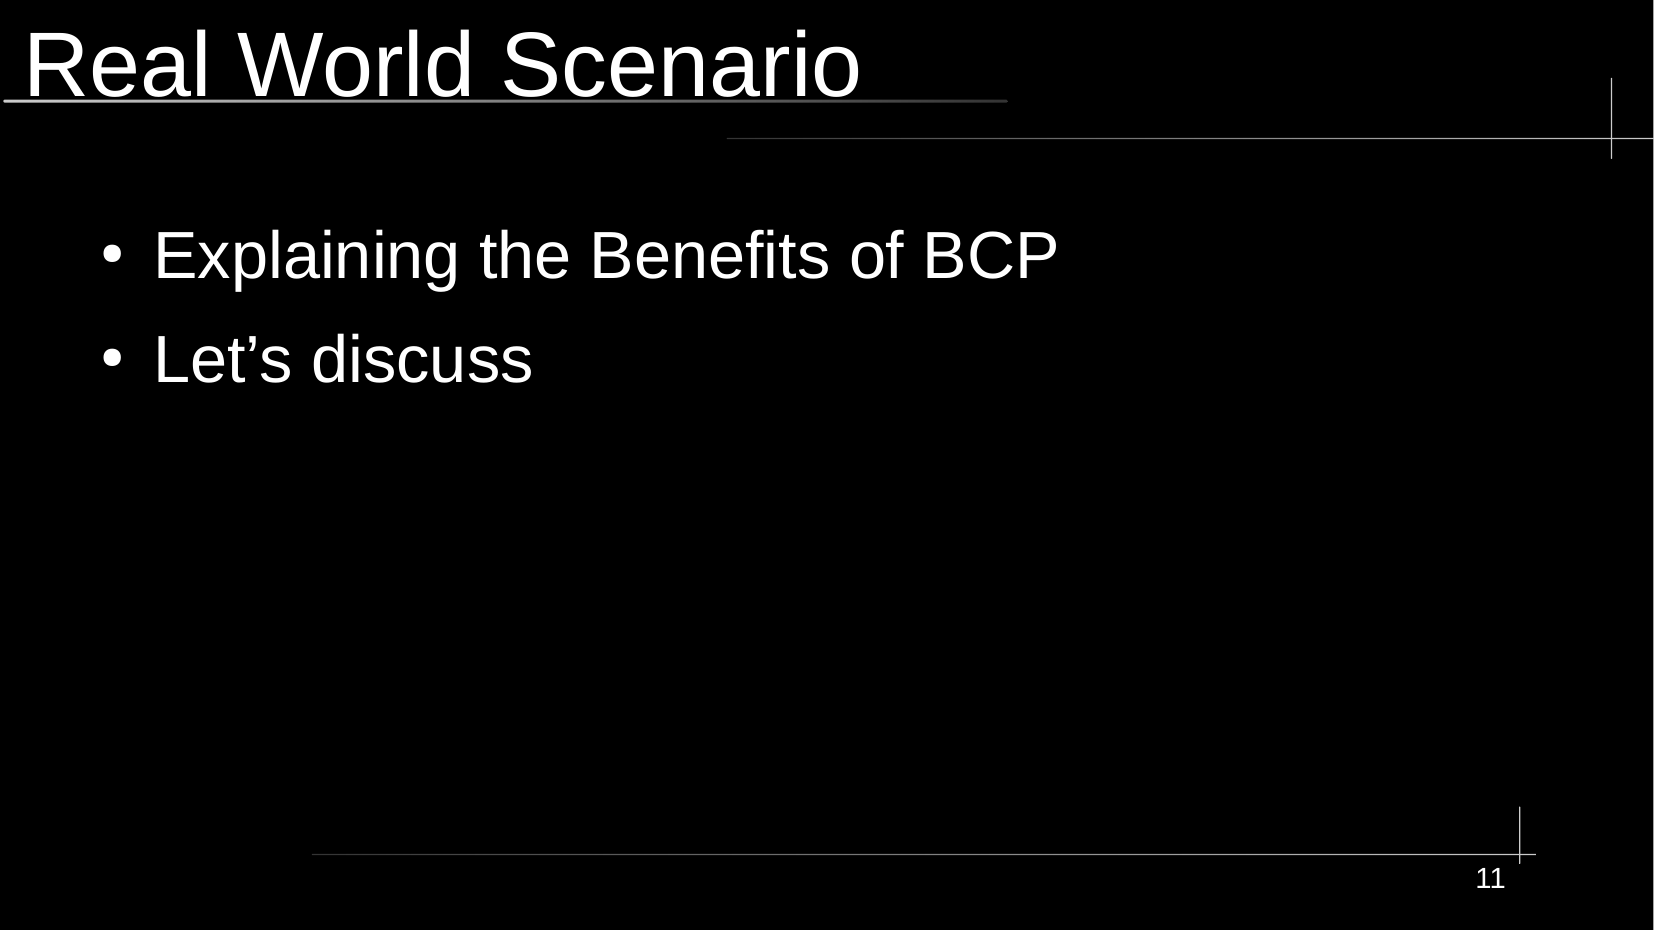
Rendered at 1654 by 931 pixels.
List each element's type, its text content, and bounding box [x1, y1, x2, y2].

title Real World Scenario [23, 11, 1589, 119]
list Explaining the Benefits of BCP Let’s discuss [82, 217, 1571, 851]
